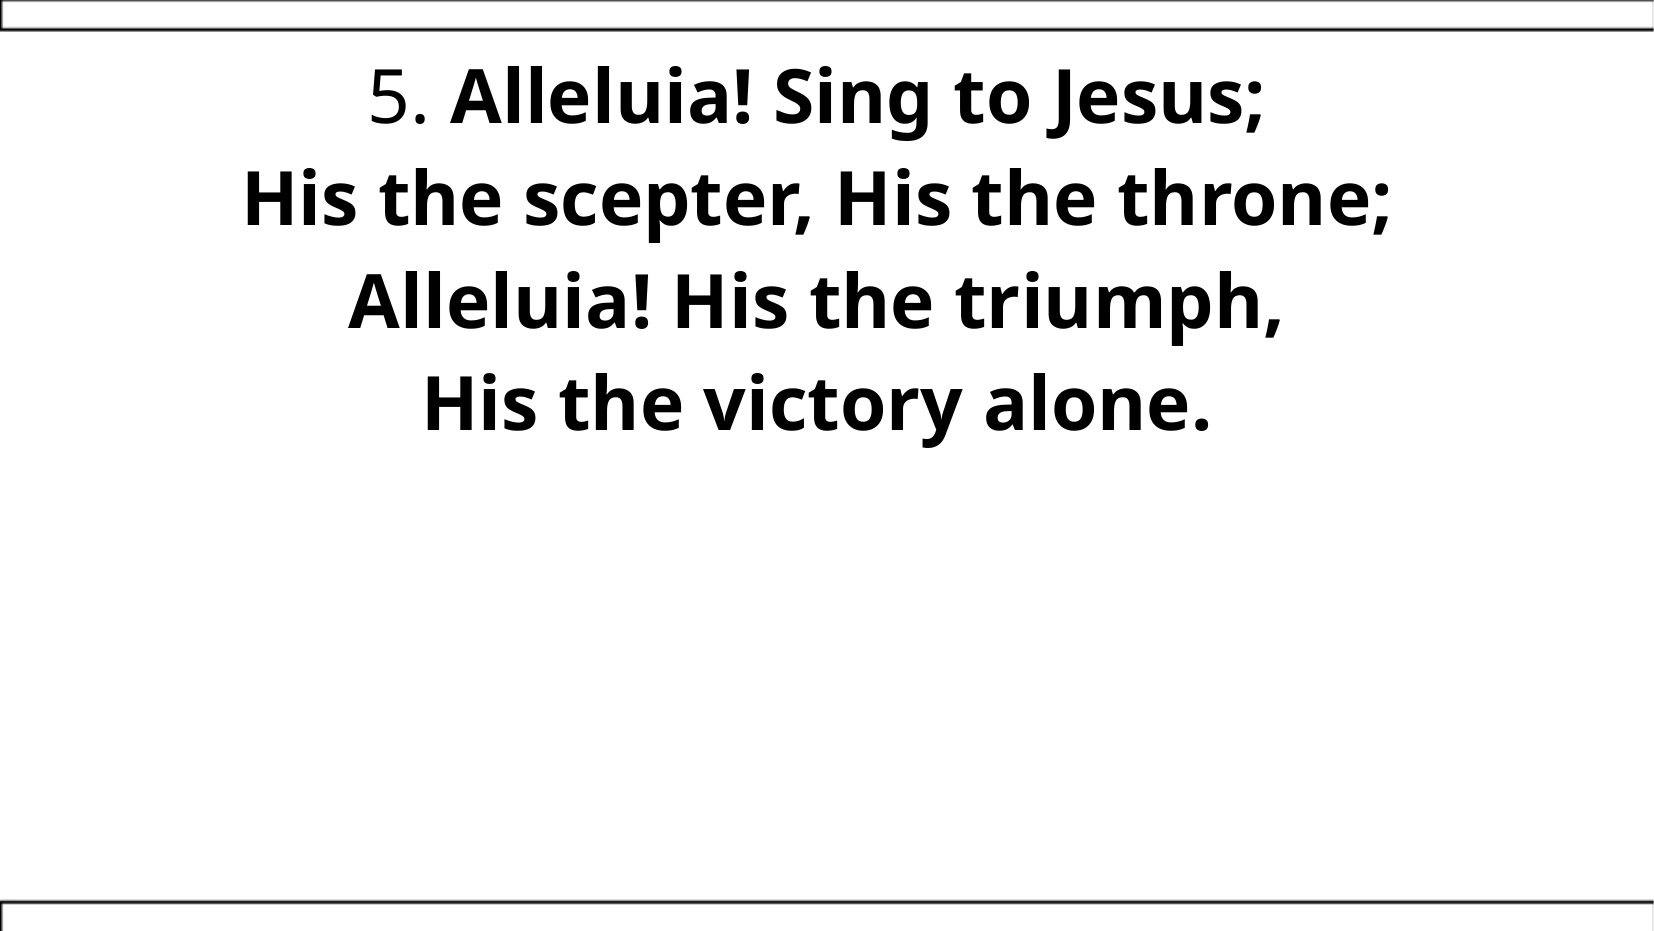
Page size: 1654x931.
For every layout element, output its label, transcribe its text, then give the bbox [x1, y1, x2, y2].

text_box 5. Alleluia! Sing to Jesus; His the scepter, His the throne; Alleluia! His the triumph, His the victory alone. [90, 35, 1546, 451]
picture [0, 0, 1654, 931]
